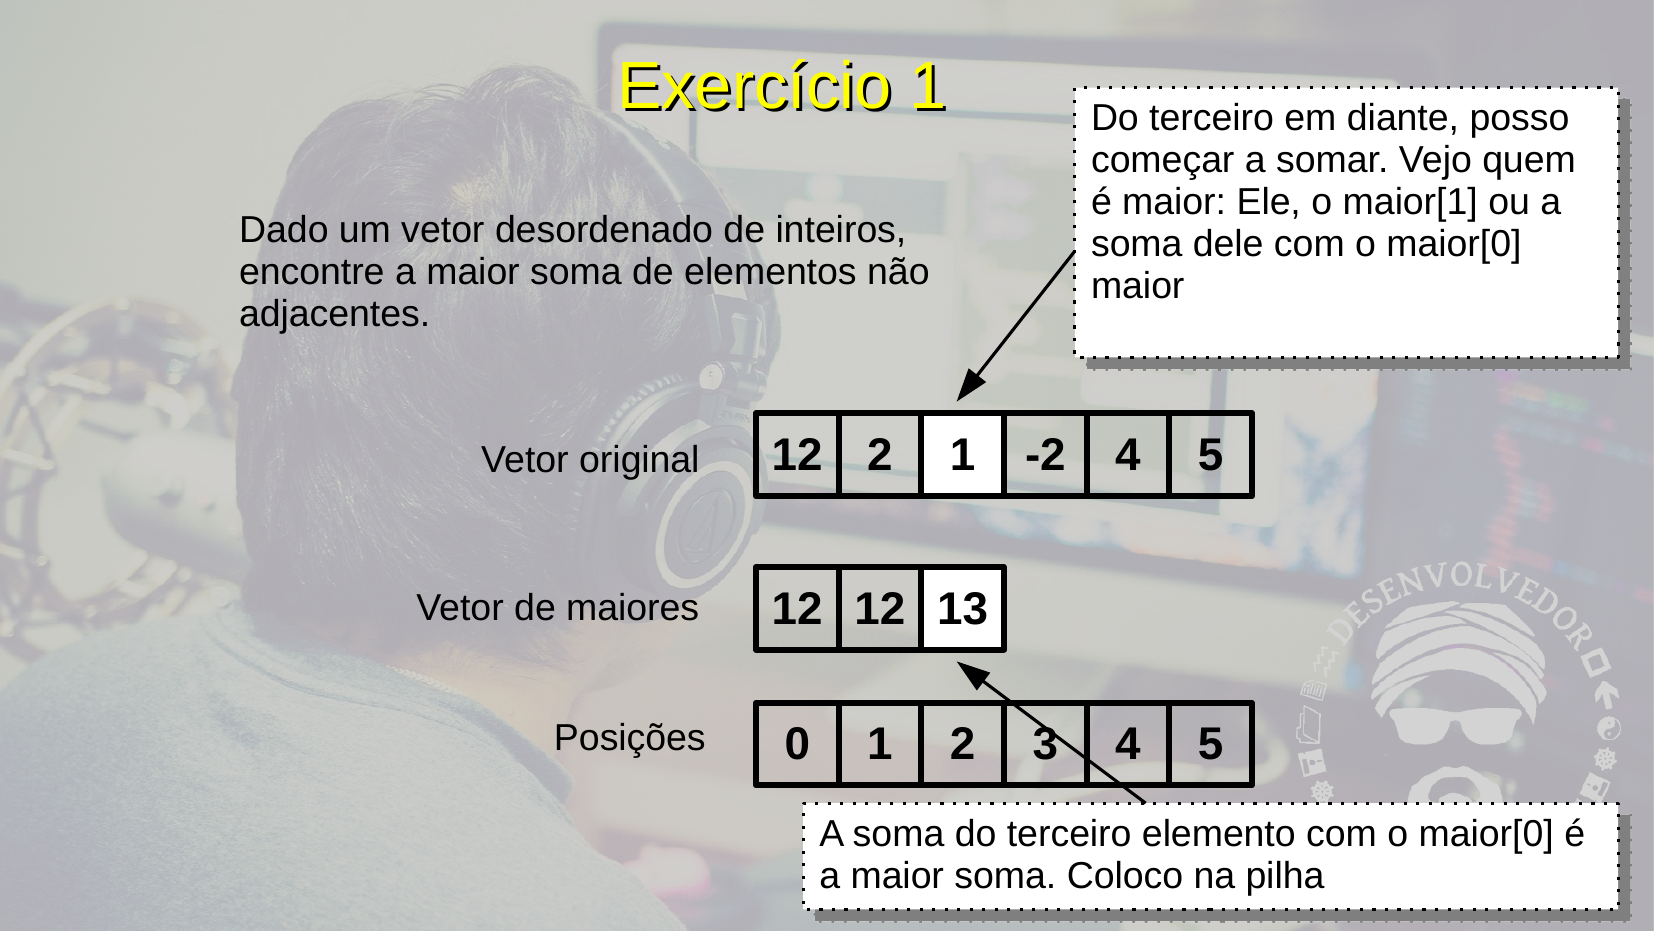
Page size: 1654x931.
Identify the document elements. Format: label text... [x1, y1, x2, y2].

text_box 5 [1169, 413, 1252, 497]
text_box Posições [401, 708, 721, 780]
text_box Exercício 1 [602, 40, 1105, 130]
text_box 2 [838, 413, 921, 497]
text_box A soma do terceiro elemento com o maior[0] é a maior soma. Coloco na pilha [803, 803, 1619, 910]
text_box 3 [1015, 702, 1086, 755]
text_box 12 [838, 566, 921, 650]
text_box 2 [921, 702, 1003, 786]
text_box Dado um vetor desordenado de inteiros, encontre a maior soma de elementos não adjacentes. [224, 200, 969, 367]
text_box Vetor de maiores [401, 578, 721, 650]
text_box Do terceiro em diante, posso começar a somar. Vejo quem é maior: Ele, o maior[1] ou a soma dele com o maior[0] maior [1074, 87, 1619, 358]
text_box 12 [755, 566, 838, 650]
text_box 5 [1169, 702, 1252, 786]
text_box 4 [1086, 413, 1169, 497]
text_box 13 [921, 566, 1004, 650]
text_box 12 [755, 413, 838, 497]
text_box 4 [1086, 702, 1169, 786]
text_box -2 [1003, 413, 1086, 497]
text_box Vetor original [466, 431, 751, 488]
text_box 1 [838, 702, 921, 786]
text_box 3 [1003, 702, 1086, 786]
text_box 0 [755, 702, 838, 786]
text_box 4 [1086, 762, 1118, 786]
text_box 1 [921, 413, 1003, 497]
